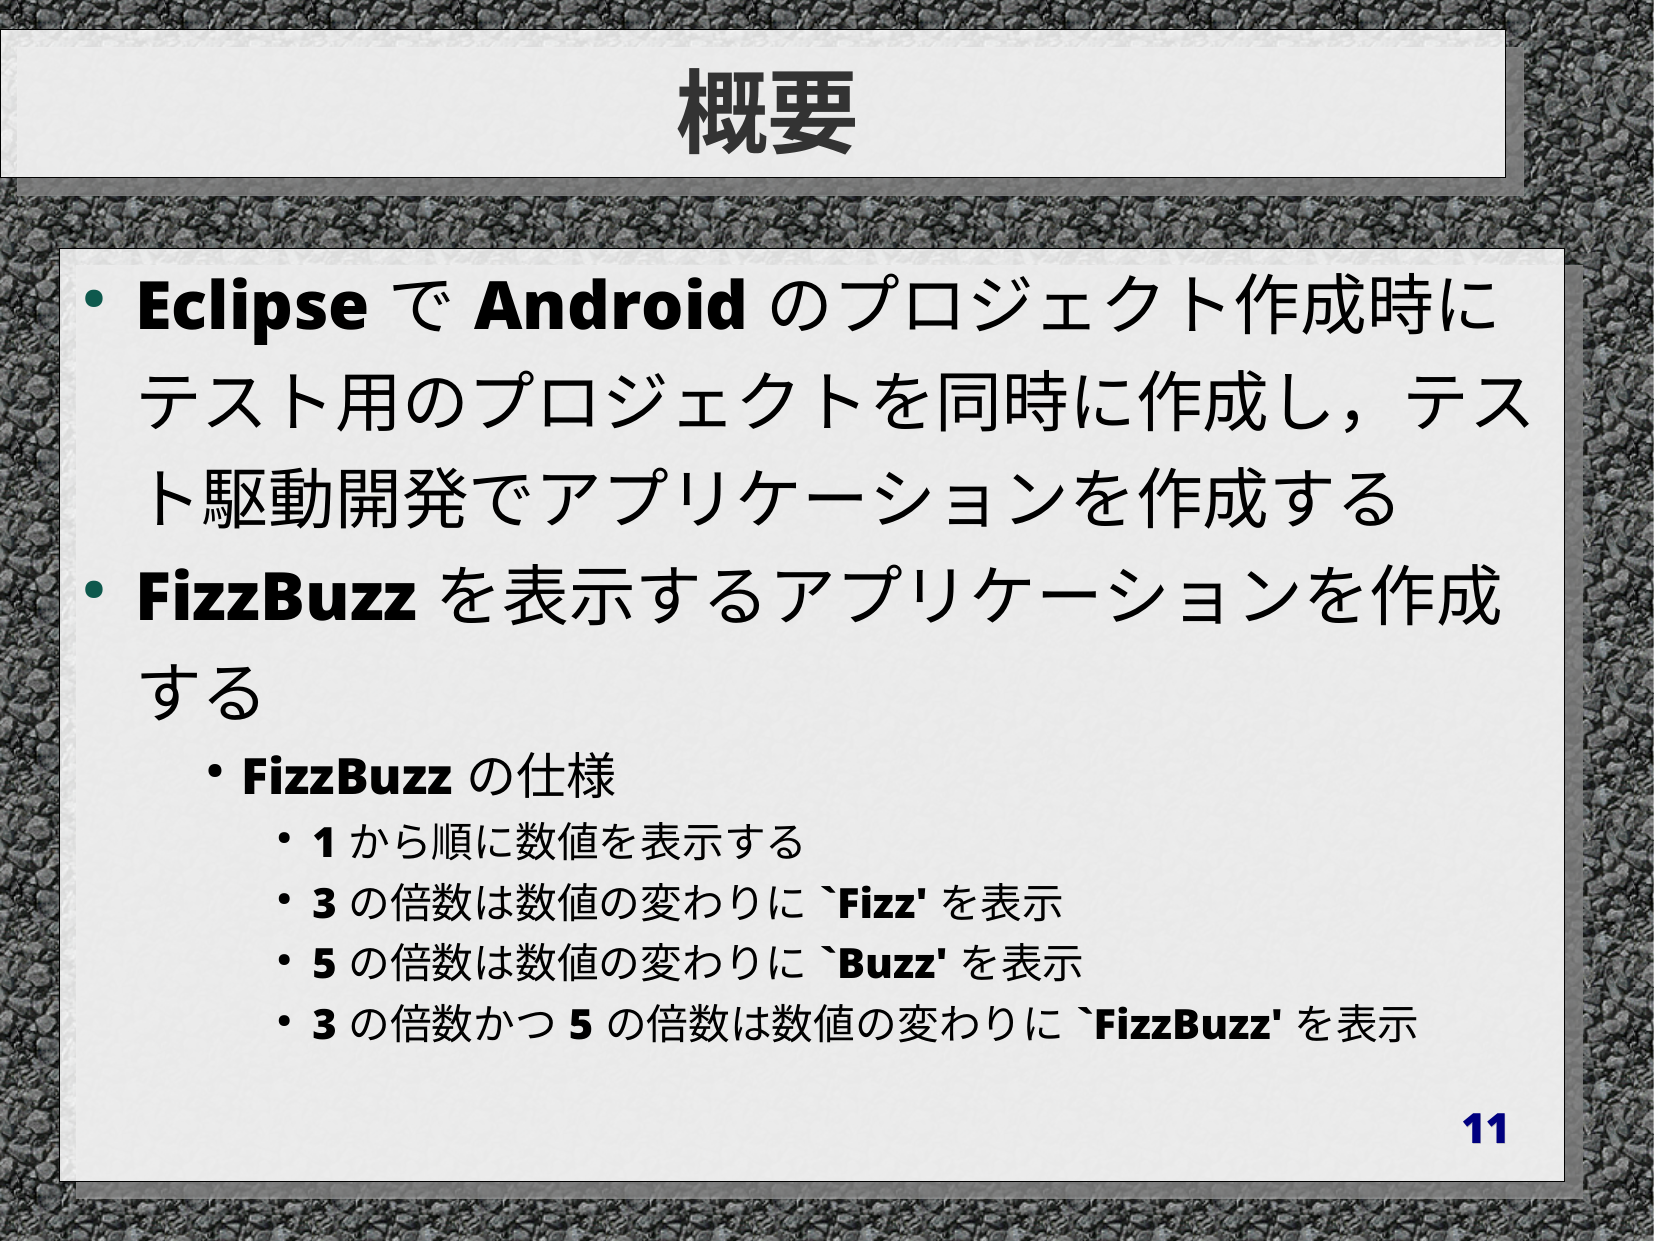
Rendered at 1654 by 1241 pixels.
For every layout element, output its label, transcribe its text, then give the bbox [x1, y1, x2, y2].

picture [0, 0, 1654, 1241]
list EclipseでAndroidのプロジェクト作成時にテスト用のプロジェクトを同時に作成し，テスト駆動開発でアプリケーションを作成する FizzBuzzを表示するアプリケーションを作成する FizzBuzzの仕様 1から順に数値を表示する 3の倍数は数値の変わりに`Fizz'を表示 5の倍数は数値の変わりに`Buzz'を表示 3の倍数かつ5の倍数は数値の変わりに`FizzBuzz'を表示 [64, 252, 1565, 1137]
title 概要 [29, 37, 1506, 176]
